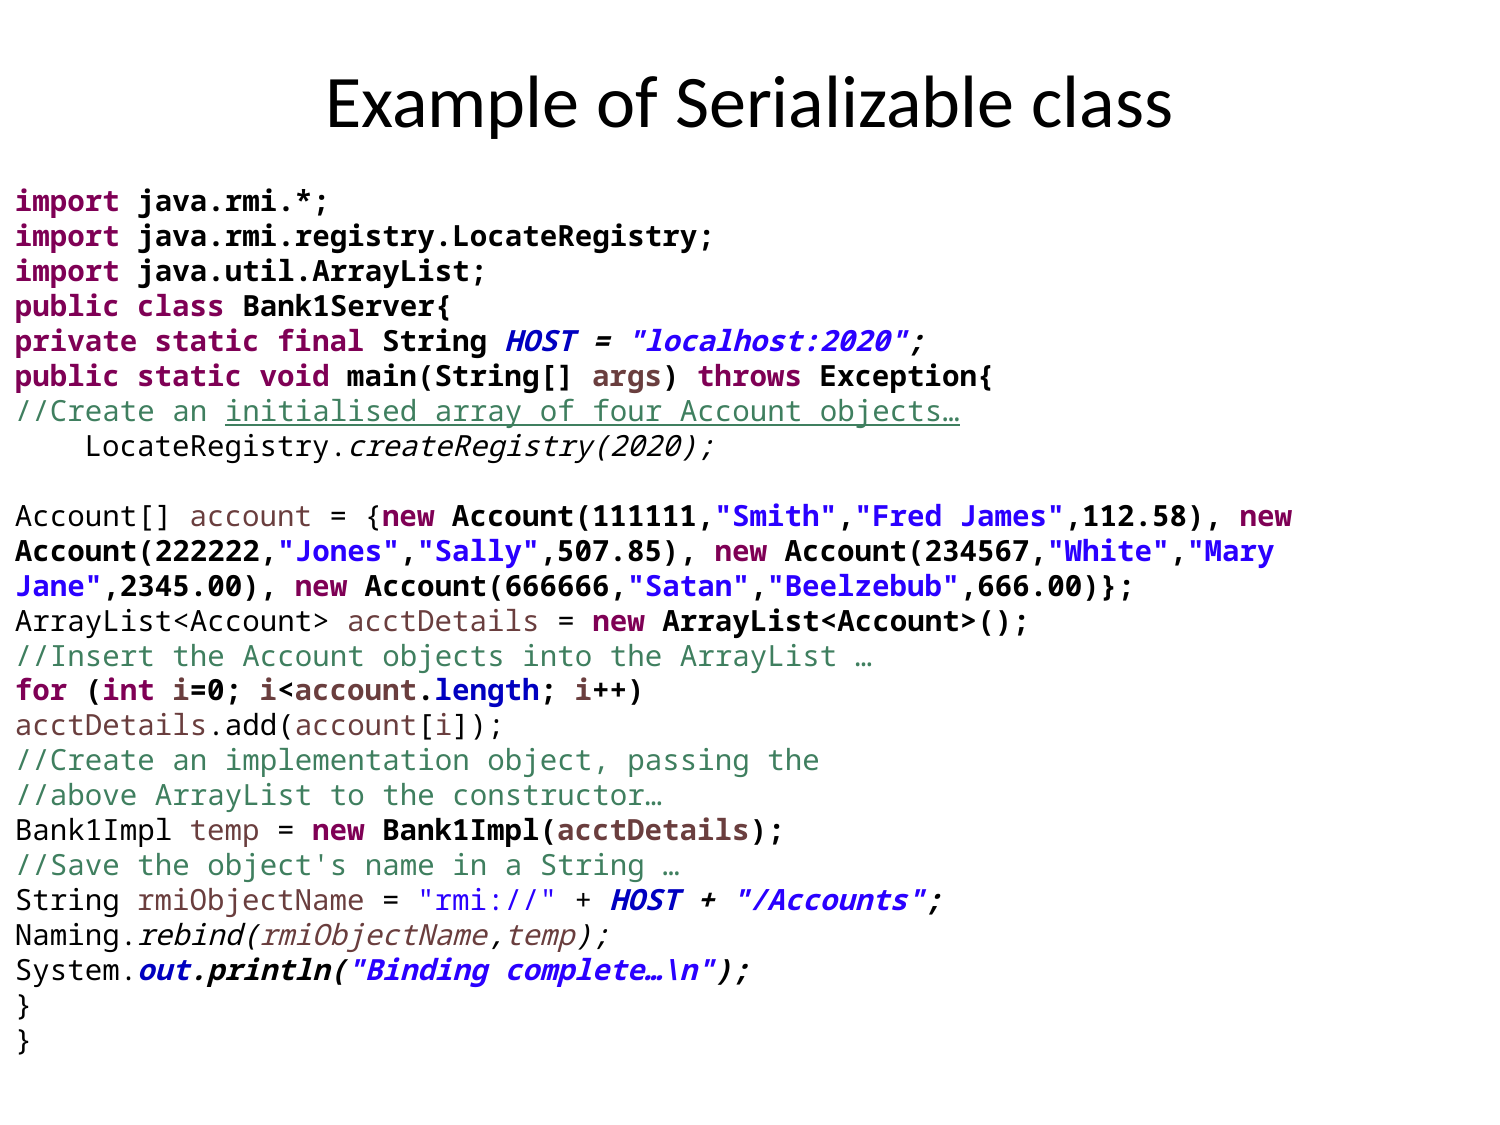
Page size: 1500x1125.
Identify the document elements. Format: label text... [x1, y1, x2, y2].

title Example of Serializable class [75, 45, 1425, 150]
text_box import java.rmi.*; import java.rmi.registry.LocateRegistry; import java.util.ArrayList; public class Bank1Server{ private static final String HOST = "localhost:2020"; public static void main(String[] args) throws Exception{ //Create an initialised array of four Account objects… LocateRegistry.createRegistry(2020); Account[] account = {new Account(111111,"Smith","Fred James",112.58), new Account(222222,"Jones","Sally",507.85), new Account(234567,"White","Mary Jane",2345.00), new Account(666666,"Satan","Beelzebub",666.00)}; ArrayList<Account> acctDetails = new ArrayList<Account>(); //Insert the Account objects into the ArrayList … for (int i=0; i<account.length; i++) acctDetails.add(account[i]); //Create an implementation object, passing the //above ArrayList to the constructor… Bank1Impl temp = new Bank1Impl(acctDetails); //Save the object's name in a String … String rmiObjectName = "rmi://" + HOST + "/Accounts"; Naming.rebind(rmiObjectName,temp); System.out.println("Binding complete…\n"); } } [0, 174, 1500, 1064]
